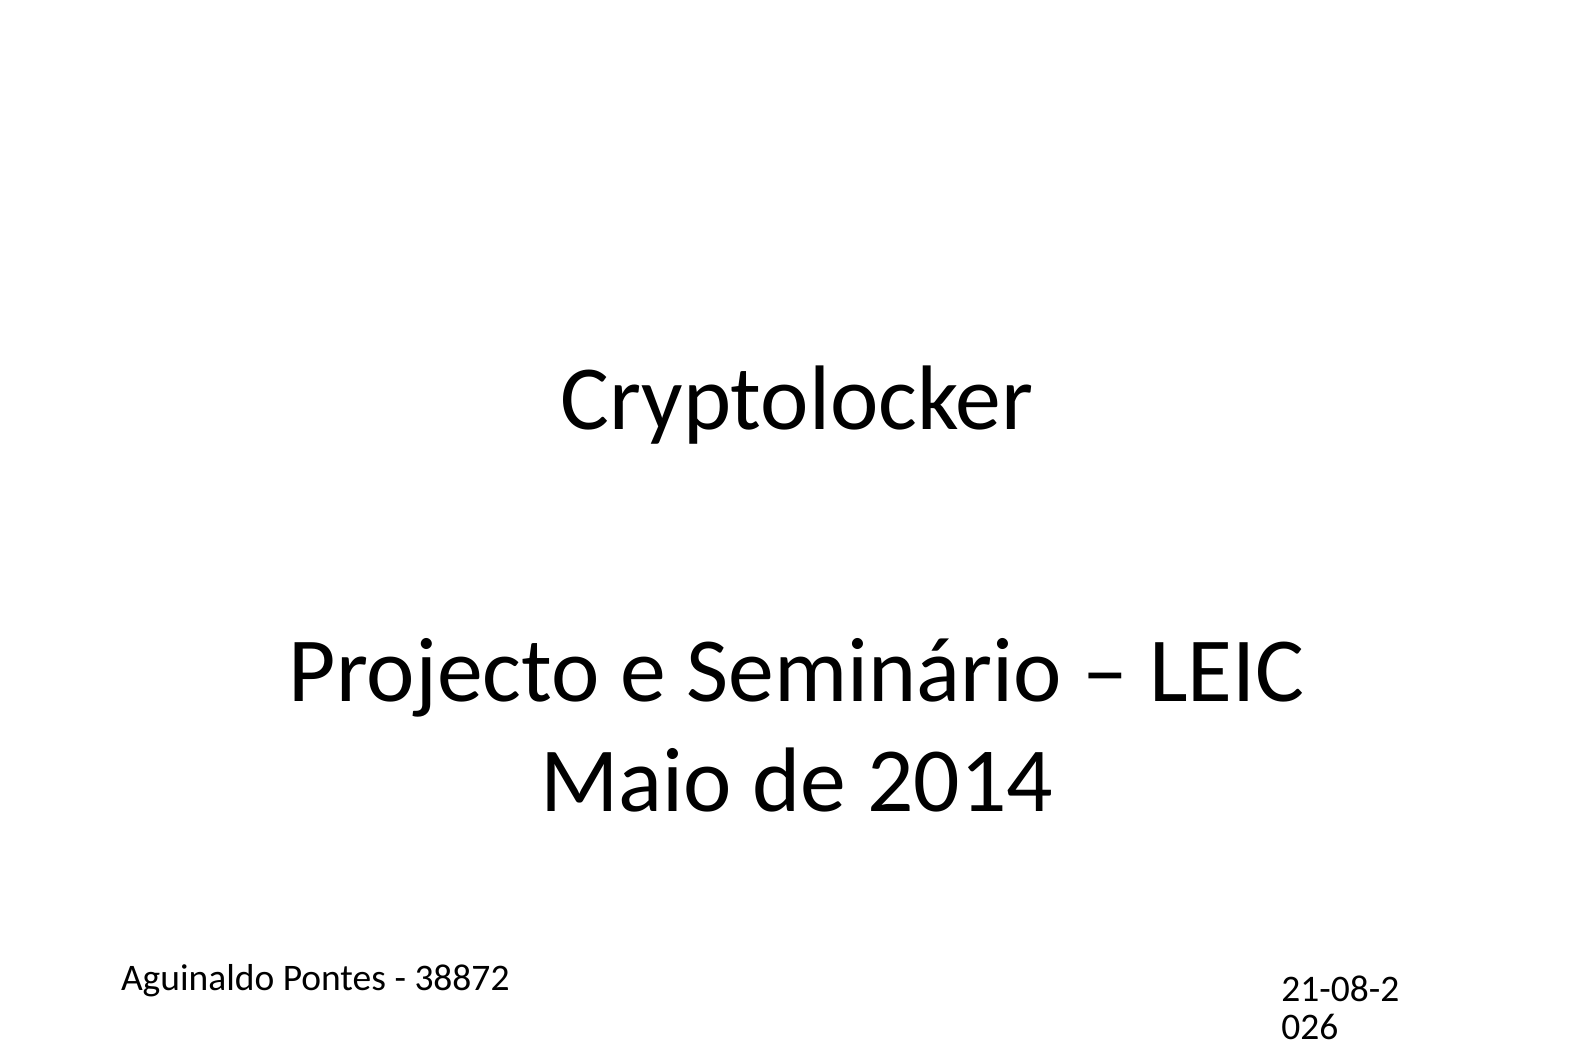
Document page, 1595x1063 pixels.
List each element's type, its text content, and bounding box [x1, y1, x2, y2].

subtitle Projecto e Seminário – LEIC Maio de 2014 [239, 602, 1356, 874]
slide_number 02-05-2014 [1266, 956, 1424, 992]
text_box Aguinaldo Pontes - 38872 [106, 945, 674, 981]
title Cryptolocker [119, 330, 1475, 558]
